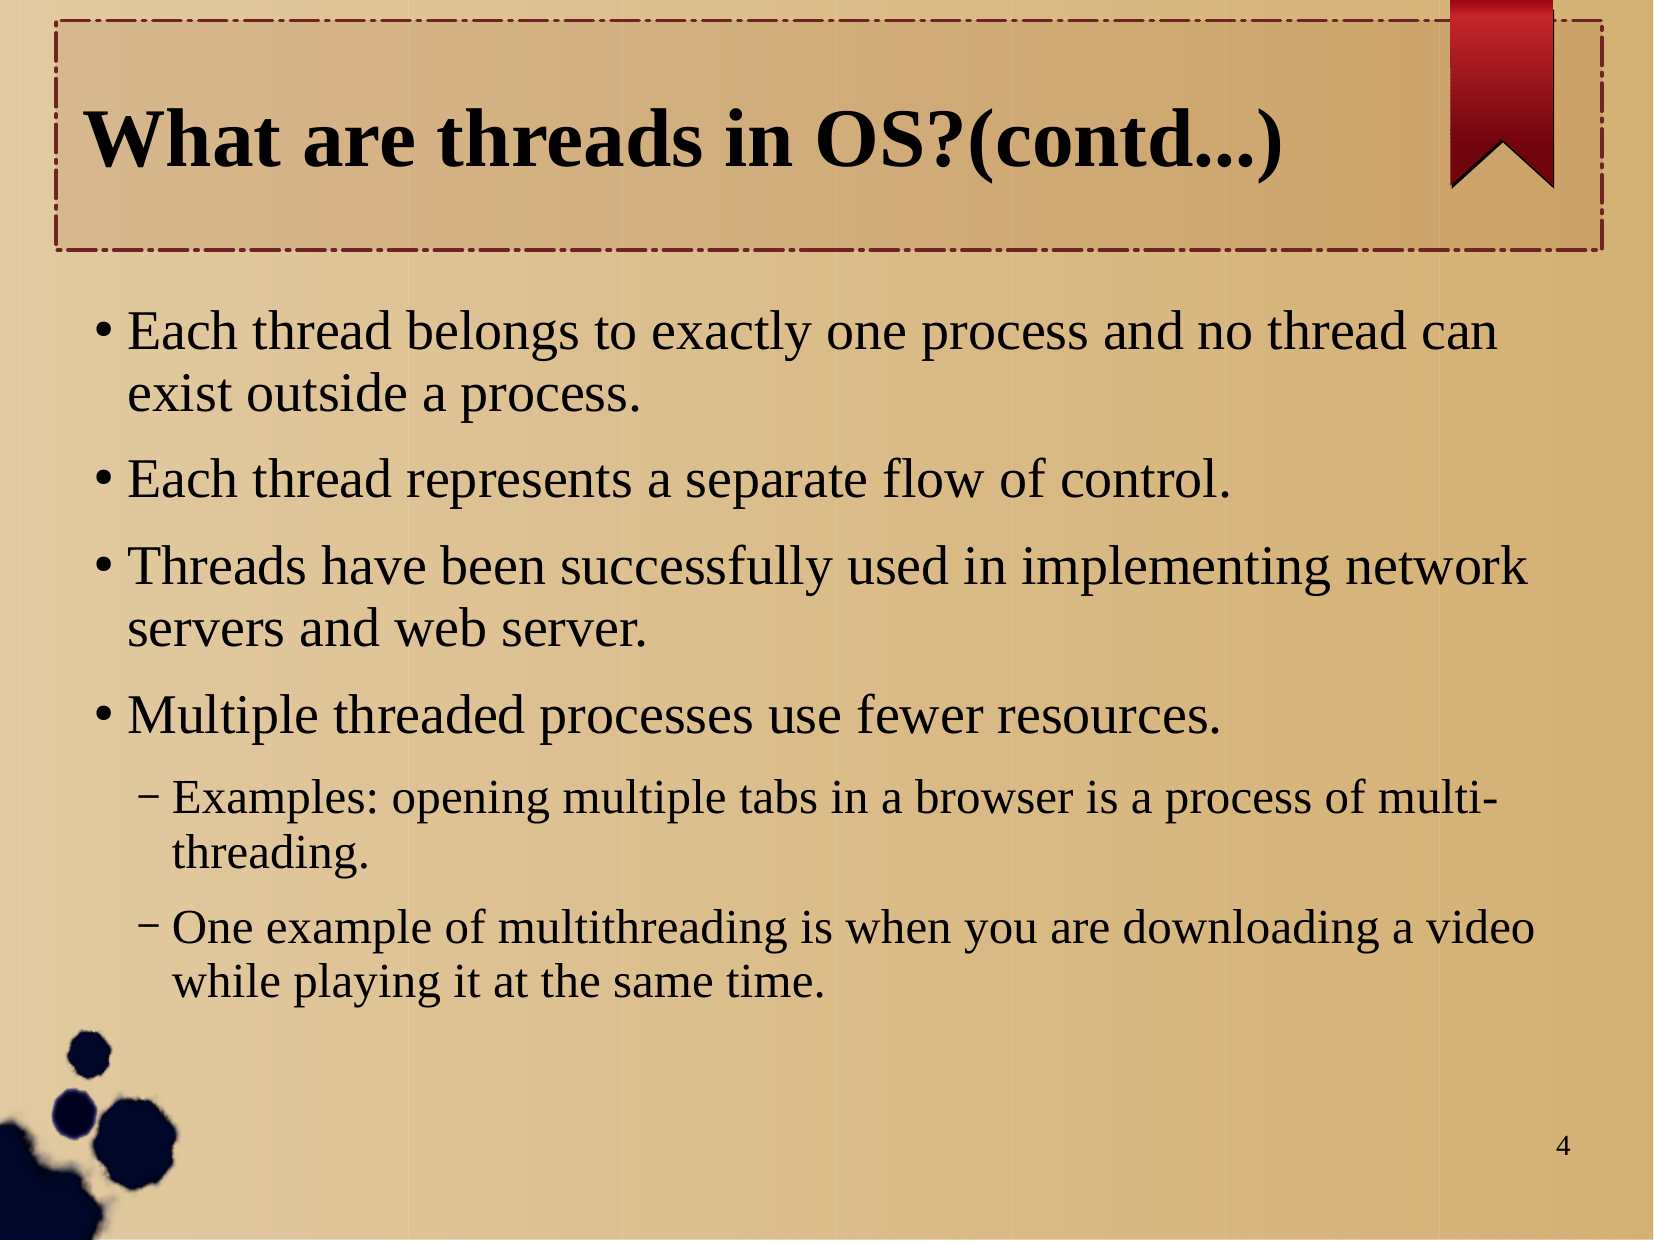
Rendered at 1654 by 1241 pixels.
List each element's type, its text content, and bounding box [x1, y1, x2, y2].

list Each thread belongs to exactly one process and no thread can exist outside a process. Each thread represents a separate flow of control. Threads have been successfully used in implementing network servers and web server. Multiple threaded processes use fewer resources. Examples: opening multiple tabs in a browser is a process of multi-threading. One example of multithreading is when you are downloading a video while playing it at the same time. [82, 299, 1571, 1019]
title What are threads in OS?(contd...) [82, 47, 1412, 229]
